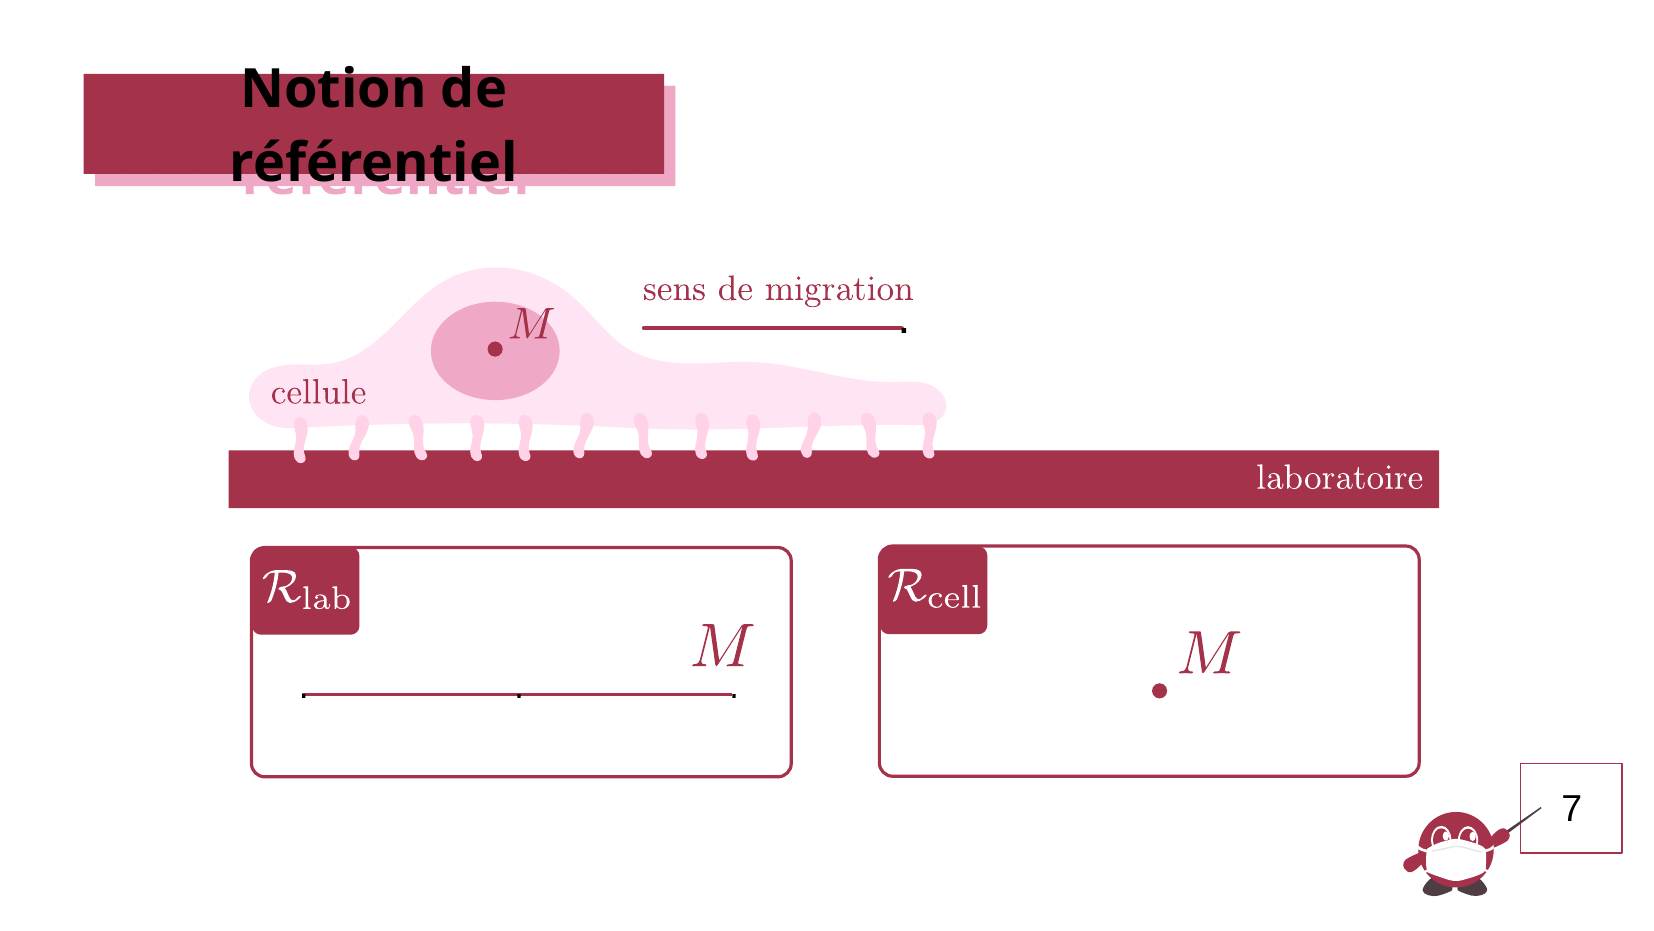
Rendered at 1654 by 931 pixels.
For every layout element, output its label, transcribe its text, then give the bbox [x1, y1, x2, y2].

picture [227, 266, 1623, 897]
text_box Notion de référentiel [83, 73, 665, 174]
text_box <numéro> [1546, 780, 1654, 838]
